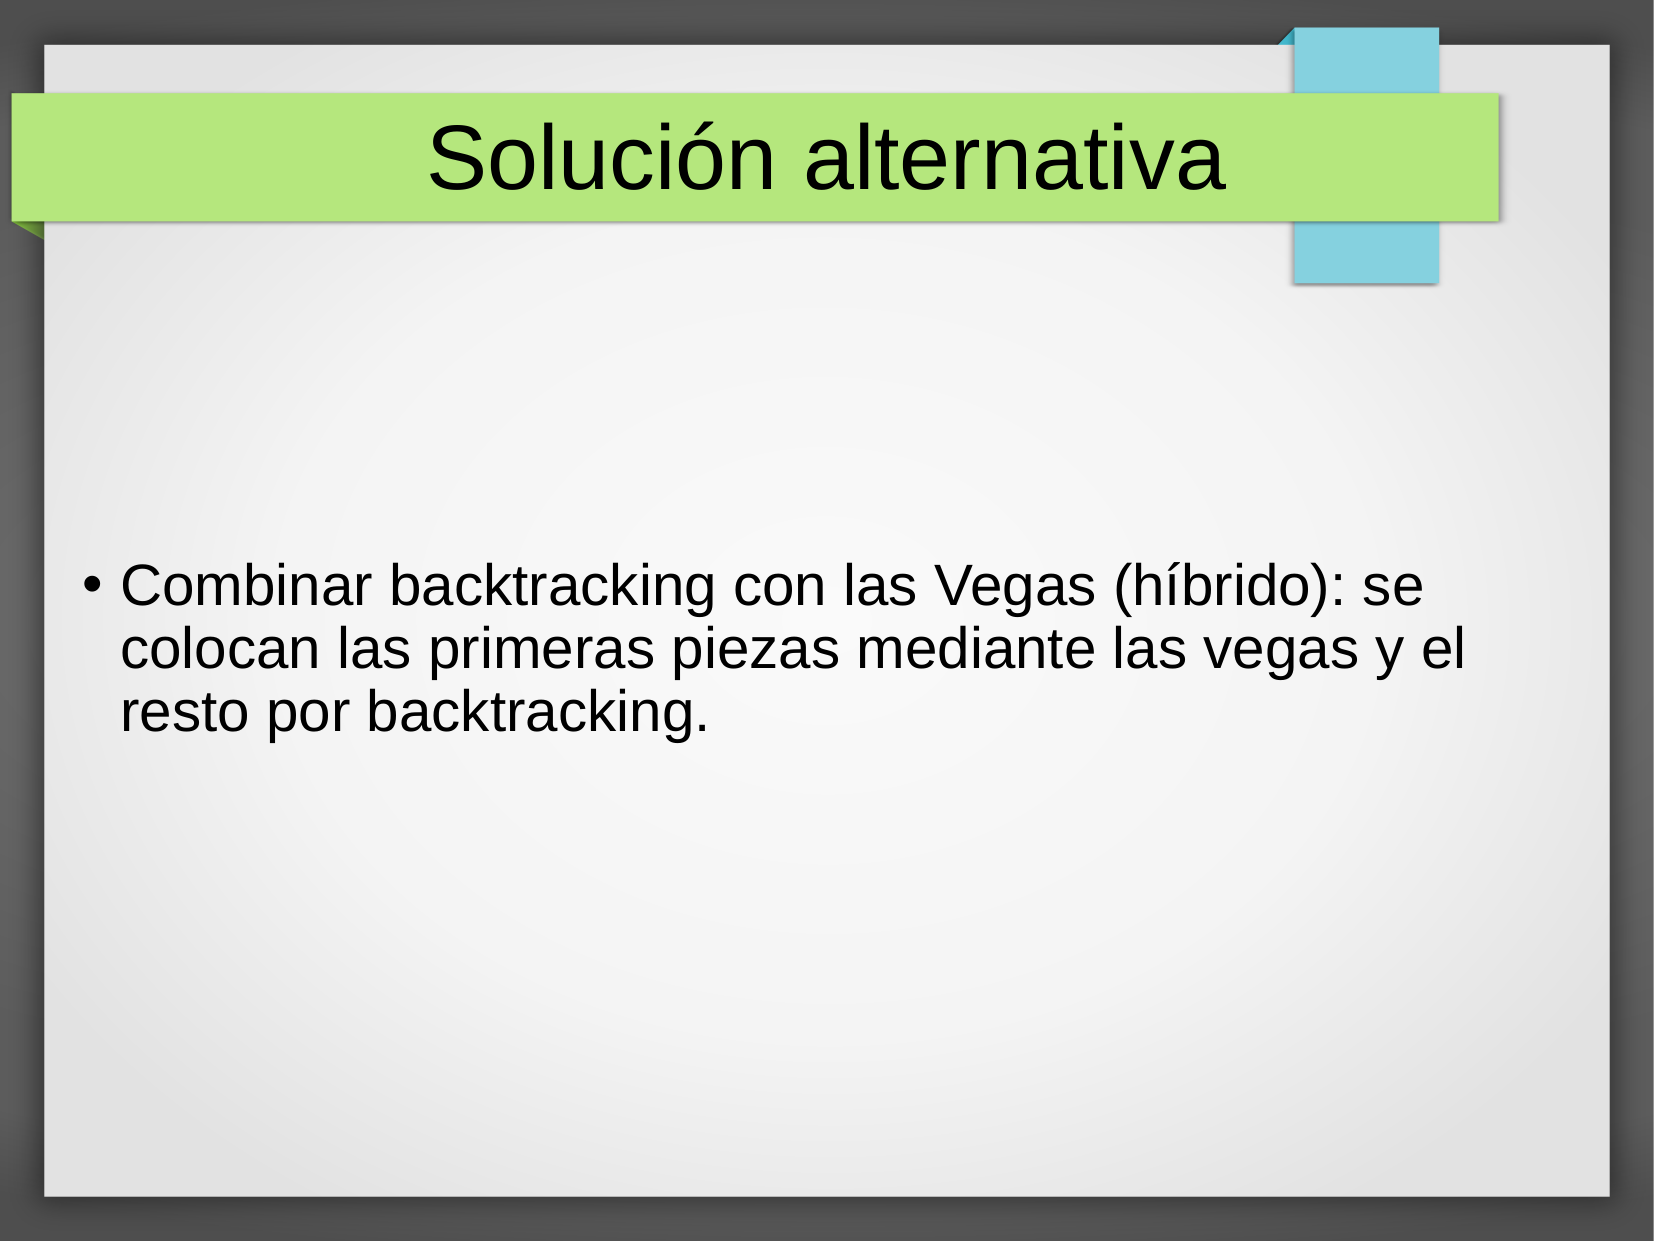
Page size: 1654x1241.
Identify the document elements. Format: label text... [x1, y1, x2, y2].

subtitle Combinar backtracking con las Vegas (híbrido): se colocan las primeras piezas mediante las vegas y el resto por backtracking. [82, 290, 1571, 1010]
title Solución alternativa [82, 49, 1571, 257]
picture [0, 0, 1654, 1241]
